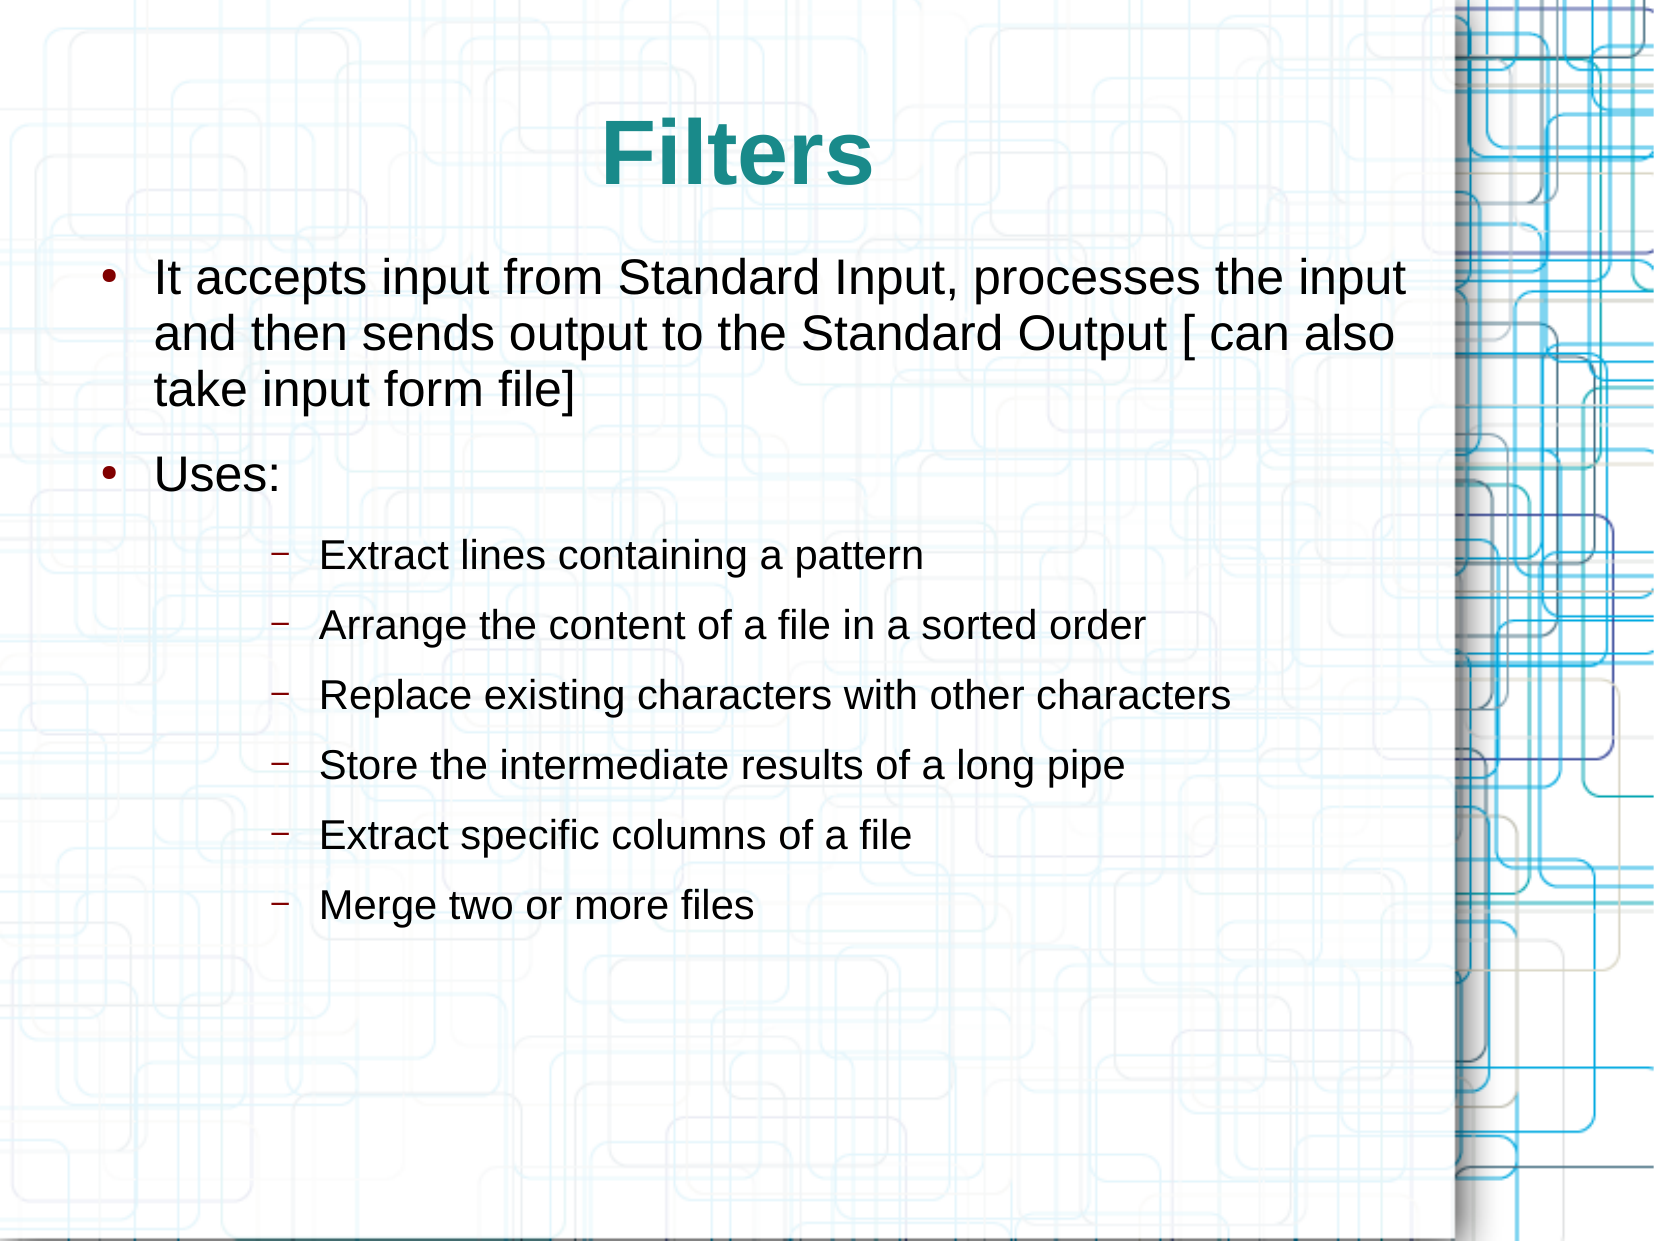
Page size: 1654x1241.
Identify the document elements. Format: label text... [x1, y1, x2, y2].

list It accepts input from Standard Input, processes the input and then sends output to the Standard Output [ can also take input form file] Uses: Extract lines containing a pattern Arrange the content of a file in a sorted order Replace existing characters with other characters Store the intermediate results of a long pipe Extract specific columns of a file Merge two or more files [82, 249, 1418, 1054]
picture [0, 0, 1654, 1241]
title Filters [59, 56, 1418, 250]
